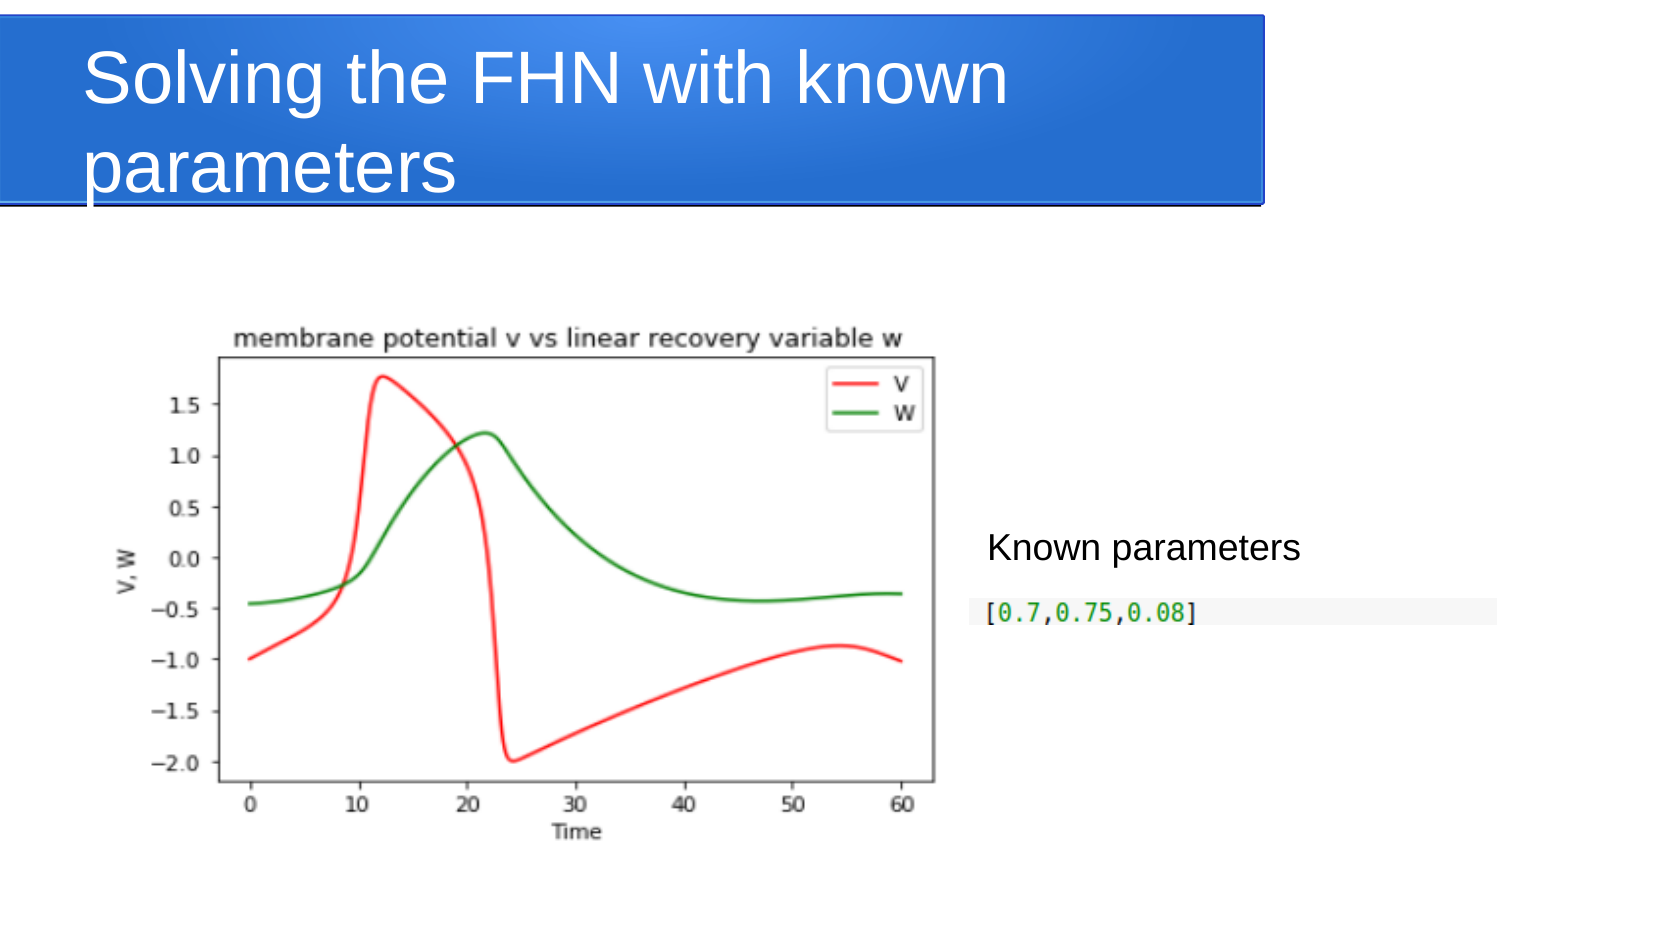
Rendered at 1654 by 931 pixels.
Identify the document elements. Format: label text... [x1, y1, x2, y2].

title Solving the FHN with known parameters [82, 29, 1235, 196]
text_box Known parameters [972, 518, 1393, 576]
picture [105, 315, 946, 856]
picture [969, 598, 1497, 625]
